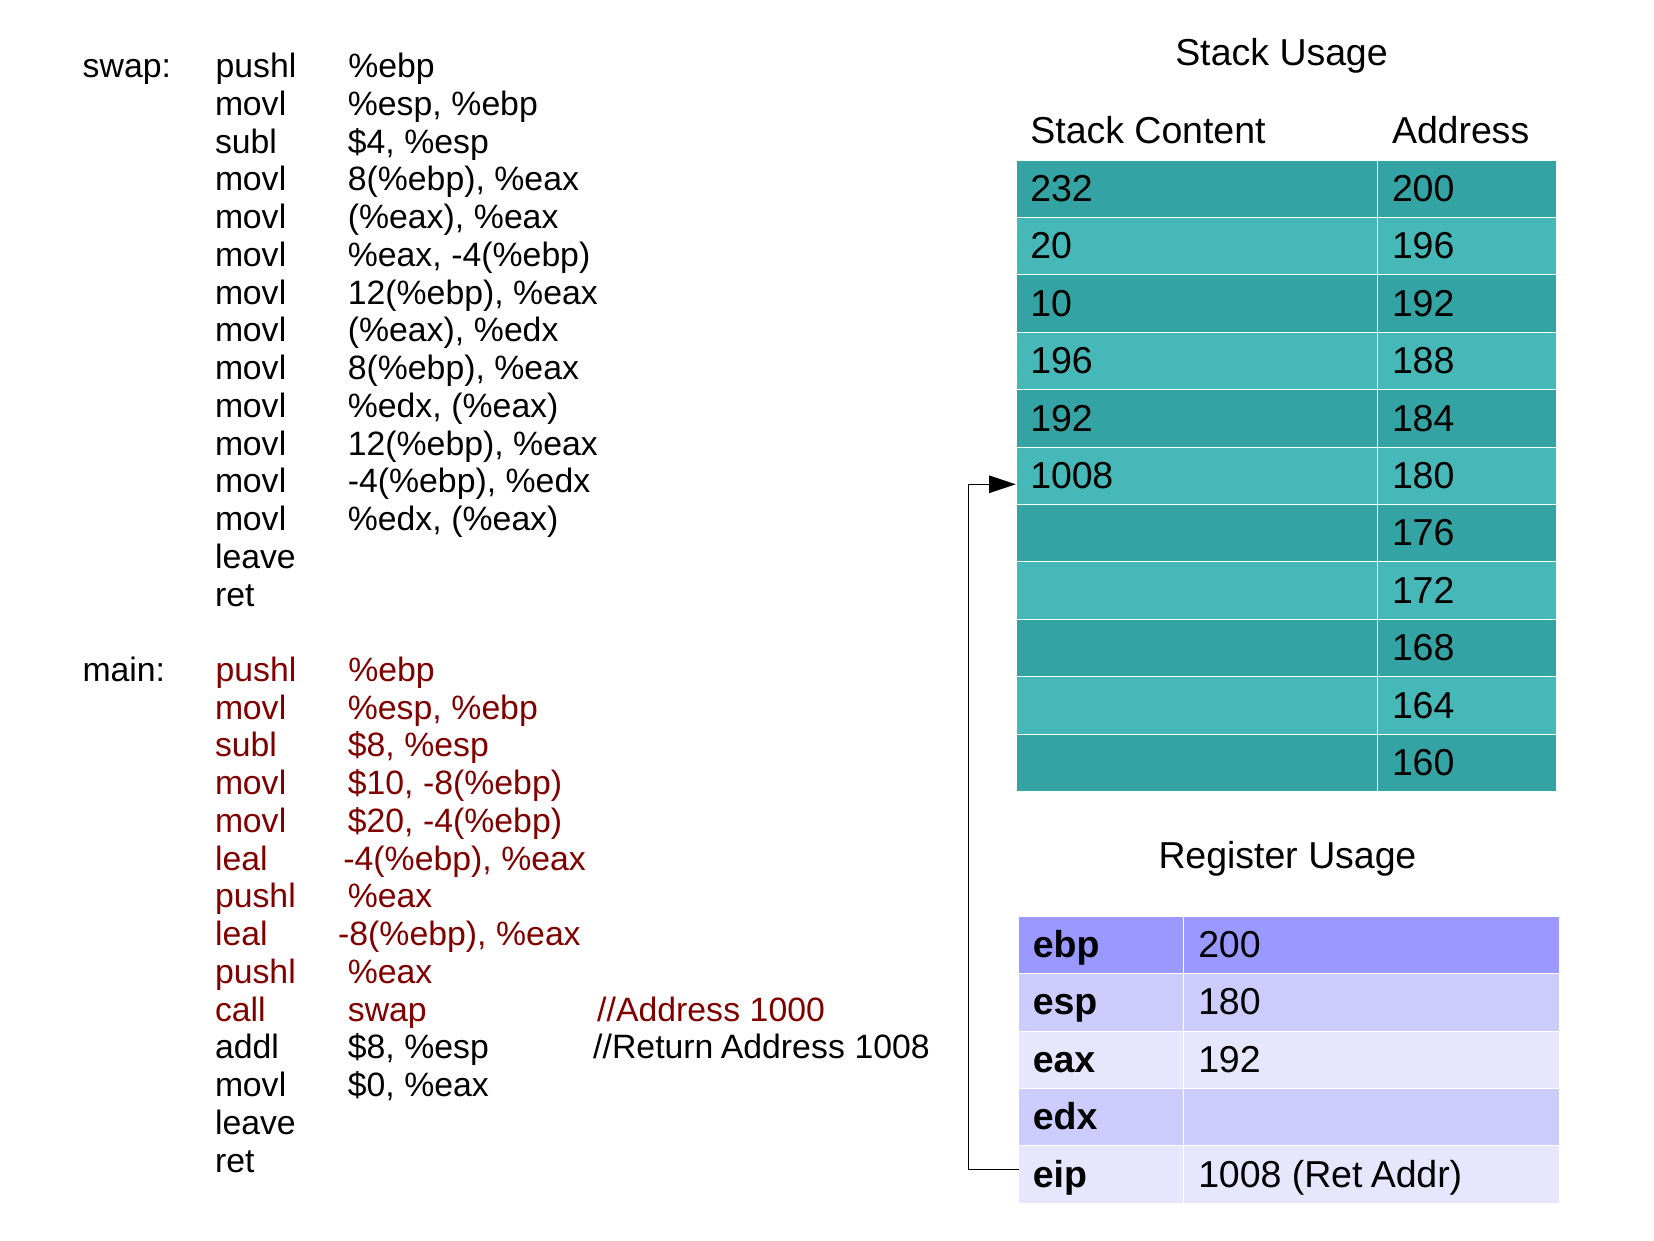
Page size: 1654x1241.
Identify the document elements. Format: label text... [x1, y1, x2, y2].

table_cell 180 [1184, 974, 1559, 1031]
table_cell 172 [1378, 562, 1556, 619]
text_box Stack Usage [1009, 23, 1554, 81]
table_cell esp [1019, 974, 1183, 1031]
table_header 200 [1184, 917, 1559, 973]
table_cell edx [1019, 1089, 1183, 1145]
table_cell [1017, 620, 1377, 676]
table_cell 176 [1378, 505, 1556, 561]
table_cell 1008 [1017, 448, 1377, 504]
table_cell 20 [1017, 218, 1377, 274]
table_cell 1008 (Ret Addr) [1184, 1146, 1559, 1203]
list swap: pushl %ebp movl %esp, %ebp subl $4, %esp movl 8(%ebp), %eax movl (%eax), %eax movl %eax, -4(%ebp) movl 12(%ebp), %eax movl (%eax), %edx movl 8(%ebp), %eax movl %edx, (%eax) movl 12(%ebp), %eax movl -4(%ebp), %edx movl %edx, (%eax) leave ret main: pushl %ebp movl %esp, %ebp subl $8, %esp movl $10, -8(%ebp) movl $20, -4(%ebp) leal -4(%ebp), %eax pushl %eax leal -8(%ebp), %eax pushl %eax call swap //Address 1000 addl $8, %esp //Return Address 1008 movl $0, %eax leave ret [82, 47, 969, 1182]
table_cell 232 [1017, 161, 1377, 217]
table_cell 160 [1378, 735, 1556, 791]
table_cell eip [1019, 1146, 1183, 1203]
table_cell 192 [1378, 275, 1556, 332]
table_cell [1017, 505, 1377, 561]
table_cell 184 [1378, 390, 1556, 447]
text_box Register Usage [1015, 826, 1560, 884]
table_cell 188 [1378, 333, 1556, 389]
table_cell [1017, 562, 1377, 619]
table_cell 196 [1017, 333, 1377, 389]
table_cell [1017, 735, 1377, 791]
table_cell 200 [1378, 161, 1556, 217]
table_header ebp [1019, 917, 1183, 973]
table_cell [1184, 1089, 1559, 1145]
table_header Stack Content [1017, 103, 1377, 160]
table_cell 10 [1017, 275, 1377, 332]
table_cell eax [1019, 1032, 1183, 1088]
table_cell 164 [1378, 677, 1556, 734]
table_cell 192 [1184, 1032, 1559, 1088]
table_cell 196 [1378, 218, 1556, 274]
table_cell 192 [1017, 390, 1377, 447]
table_cell 168 [1378, 620, 1556, 676]
table_cell 180 [1378, 448, 1556, 504]
table_header Address [1378, 103, 1556, 160]
table_cell [1017, 677, 1377, 734]
